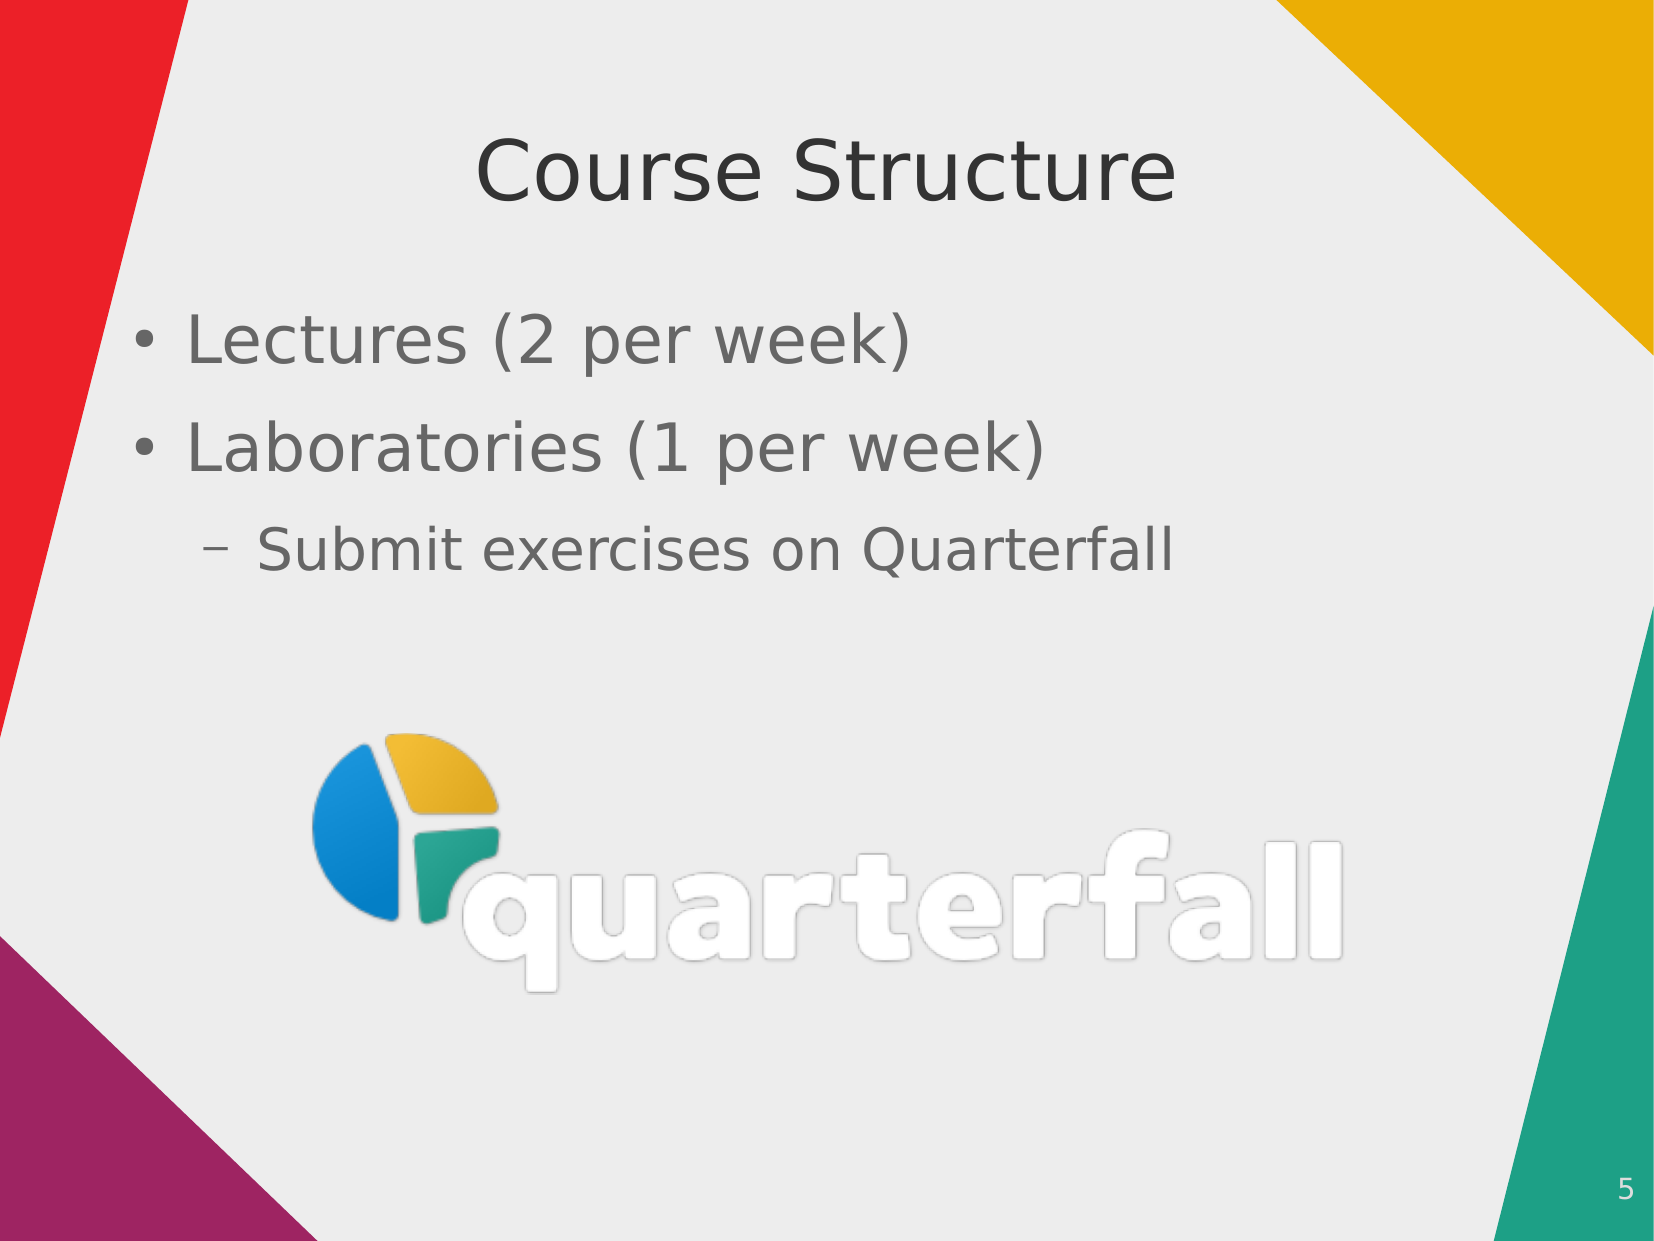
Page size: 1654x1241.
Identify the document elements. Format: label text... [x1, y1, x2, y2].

picture [307, 733, 1349, 995]
title Course Structure [114, 73, 1539, 271]
list Lectures (2 per week) Laboratories (1 per week) Submit exercises on Quarterfall [114, 302, 1539, 1033]
